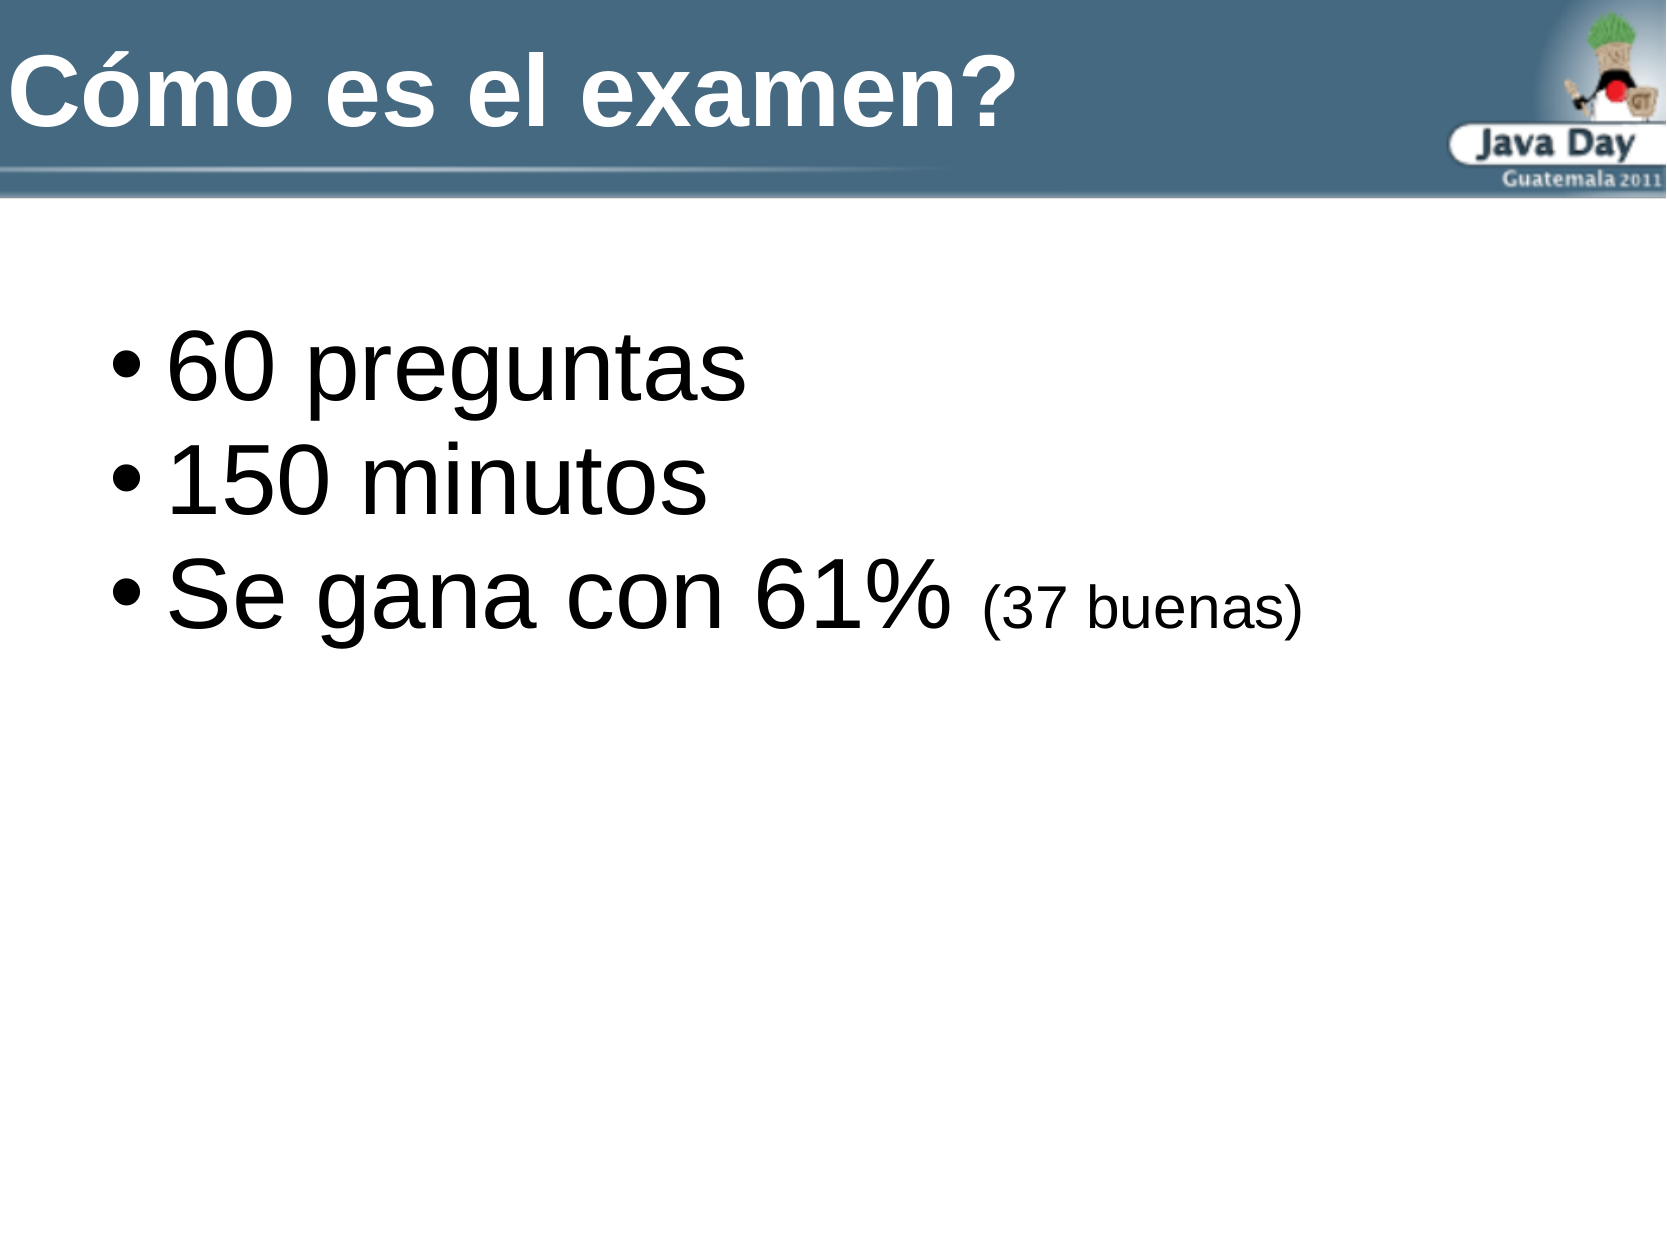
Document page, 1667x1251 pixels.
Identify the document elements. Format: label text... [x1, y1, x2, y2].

text_box 60 preguntas 150 minutos Se gana con 61% (37 buenas) [90, 309, 1573, 652]
text_box Cómo es el examen? [7, 33, 1502, 151]
picture [0, 0, 1666, 200]
